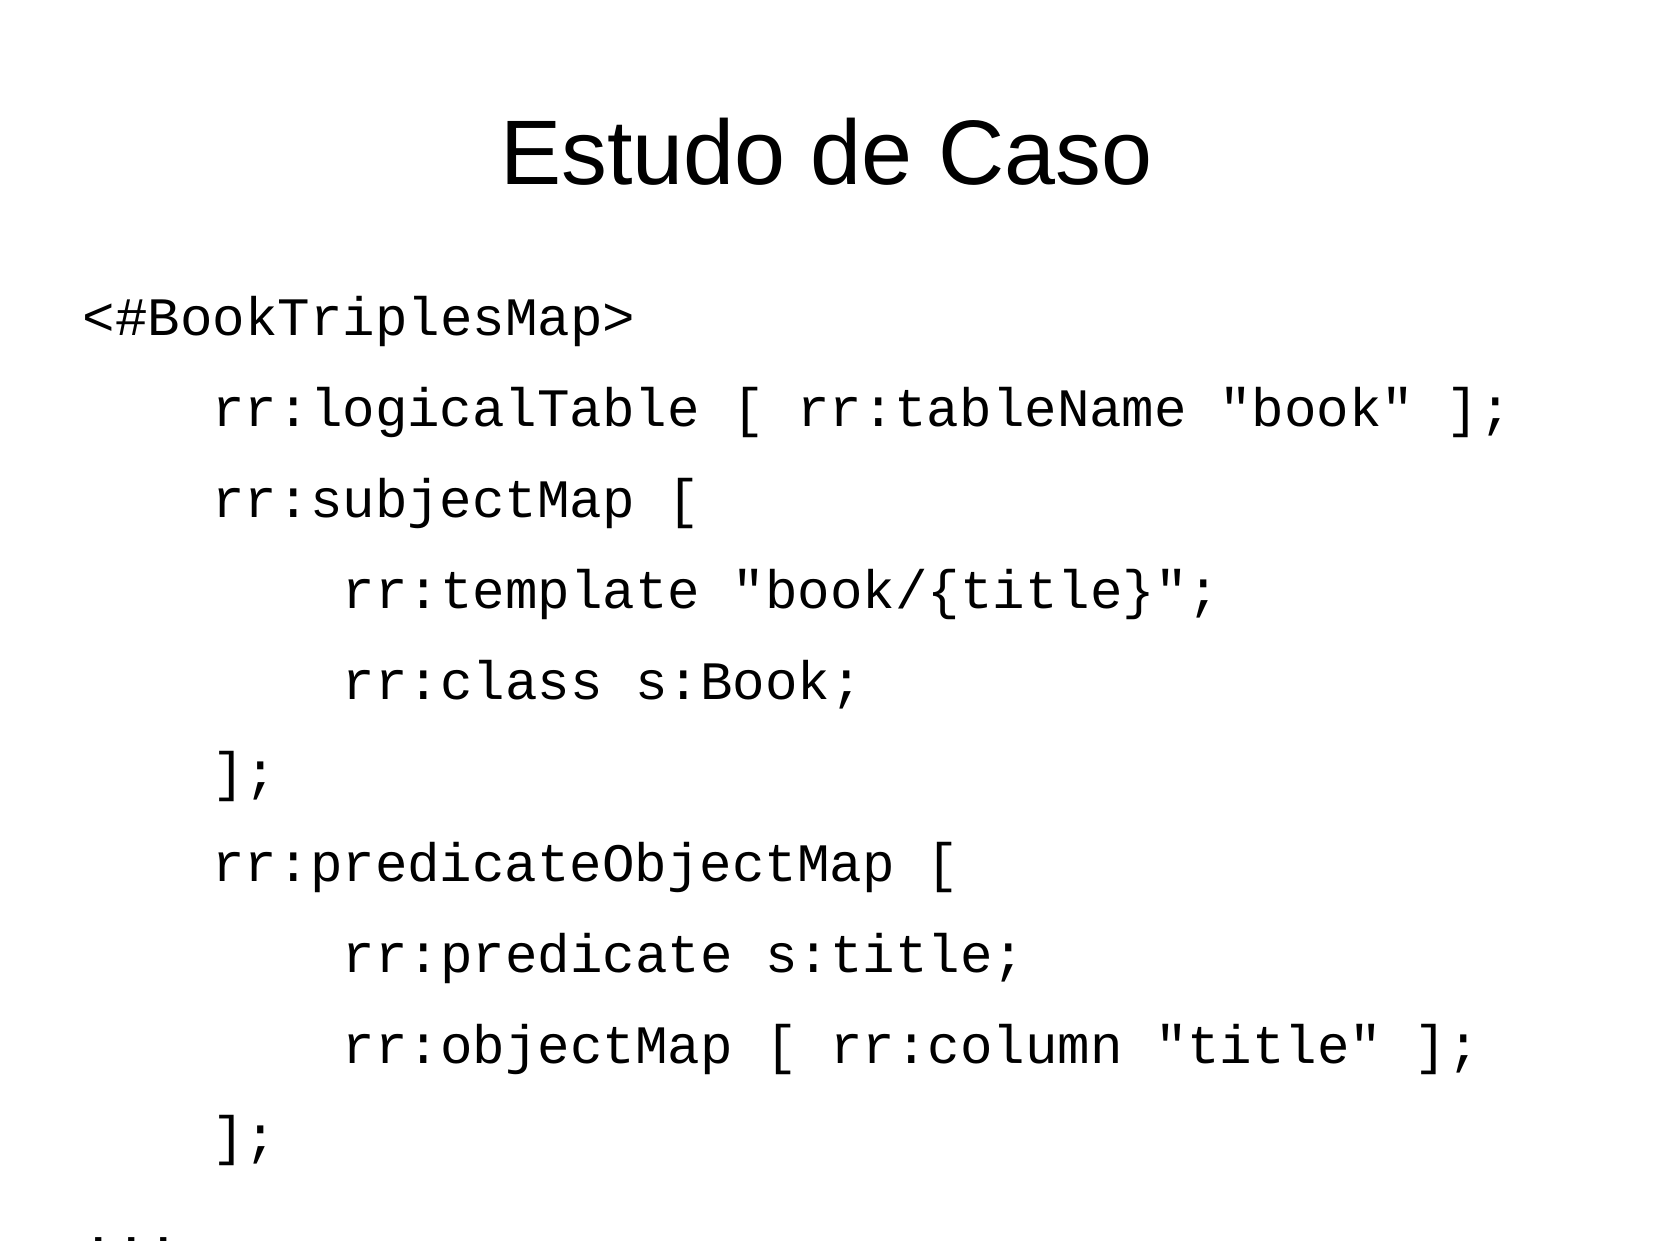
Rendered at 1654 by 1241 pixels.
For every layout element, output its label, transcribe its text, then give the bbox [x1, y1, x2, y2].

list <#BookTriplesMap> rr:logicalTable [ rr:tableName "book" ]; rr:subjectMap [ rr:template "book/{title}"; rr:class s:Book; ]; rr:predicateObjectMap [ rr:predicate s:title; rr:objectMap [ rr:column "title" ]; ]; ... [82, 290, 1571, 1221]
title Estudo de Caso [82, 49, 1571, 257]
